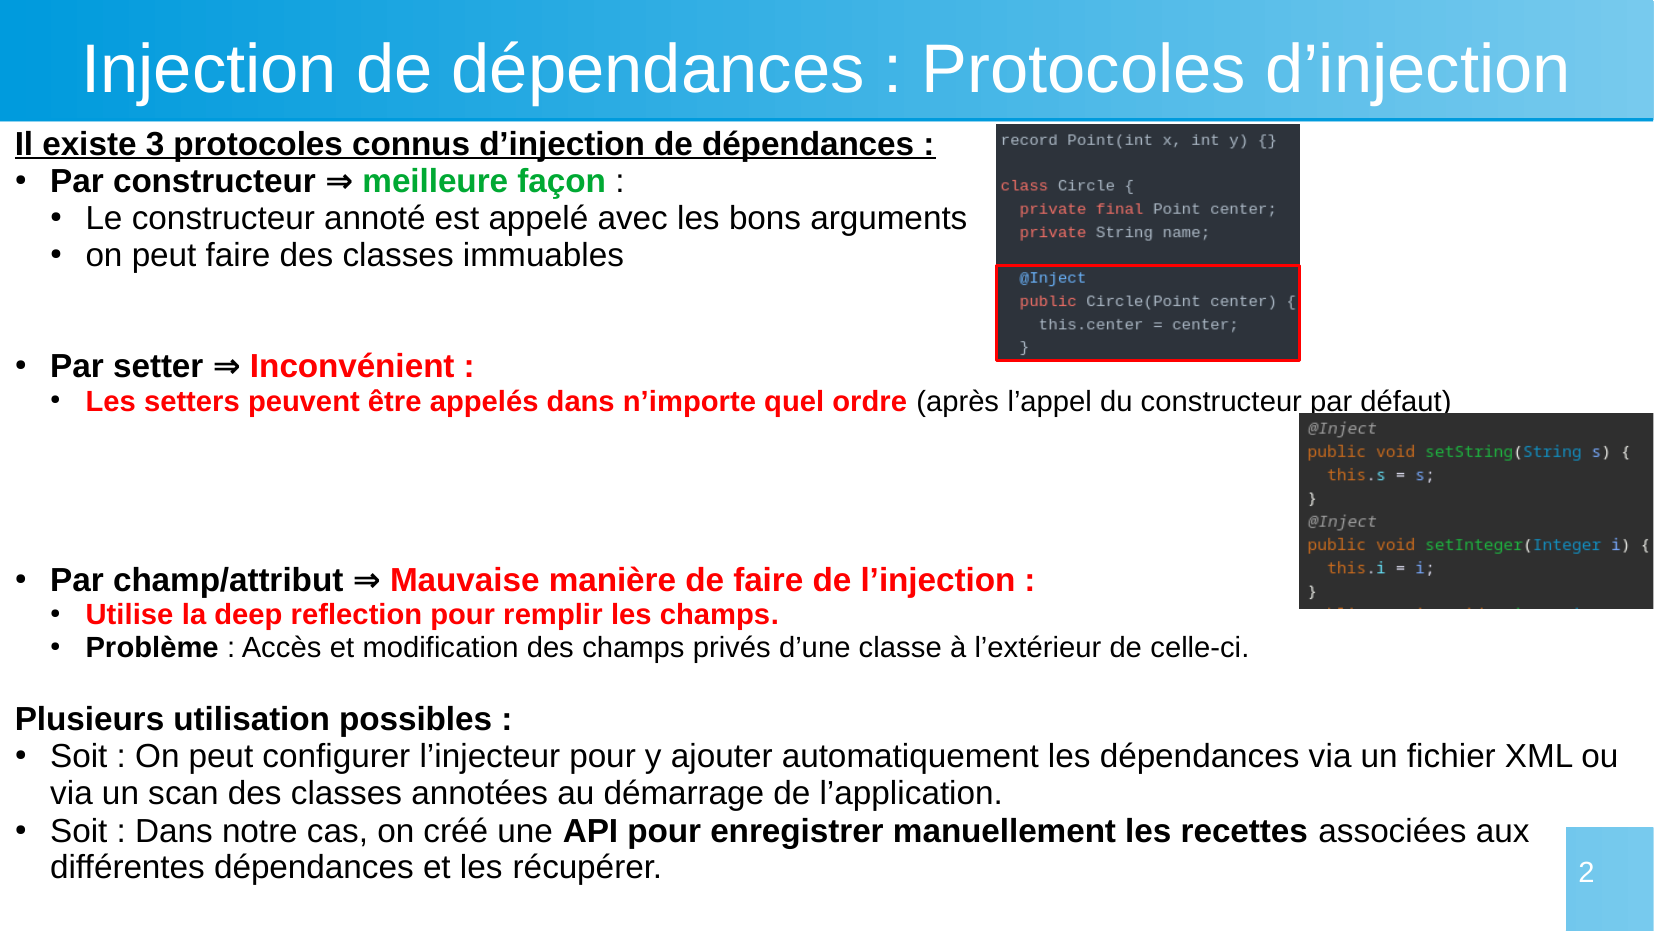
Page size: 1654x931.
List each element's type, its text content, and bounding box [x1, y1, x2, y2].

picture [996, 124, 1300, 264]
picture [1299, 413, 1654, 609]
title Injection de dépendances : Protocoles d’injection [59, 29, 1595, 108]
text_box Il existe 3 protocoles connus d’injection de dépendances : Par constructeur ⇒ meilleure façon : Le constructeur annoté est appelé avec les bons arguments on peut faire des classes immuables Par setter ⇒ Inconvénient : Les setters peuvent être appelés dans n’importe quel ordre (après l’appel du constructeur par défaut) Par champ/attribut ⇒ Mauvaise manière de faire de l’injection : Utilise la deep reflection pour remplir les champs. Problème : Accès et modification des champs privés d’une classe à l’extérieur de celle-ci. Plusieurs utilisation possibles : Soit : On peut configurer l’injecteur pour y ajouter automatiquement les dépendances via un fichier XML ou via un scan des classes annotées au démarrage de l’application. Soit : Dans notre cas, on créé une API pour enregistrer manuellement les recettes associées aux différentes dépendances et les récupérer. [0, 118, 1654, 931]
picture [998, 267, 1298, 359]
